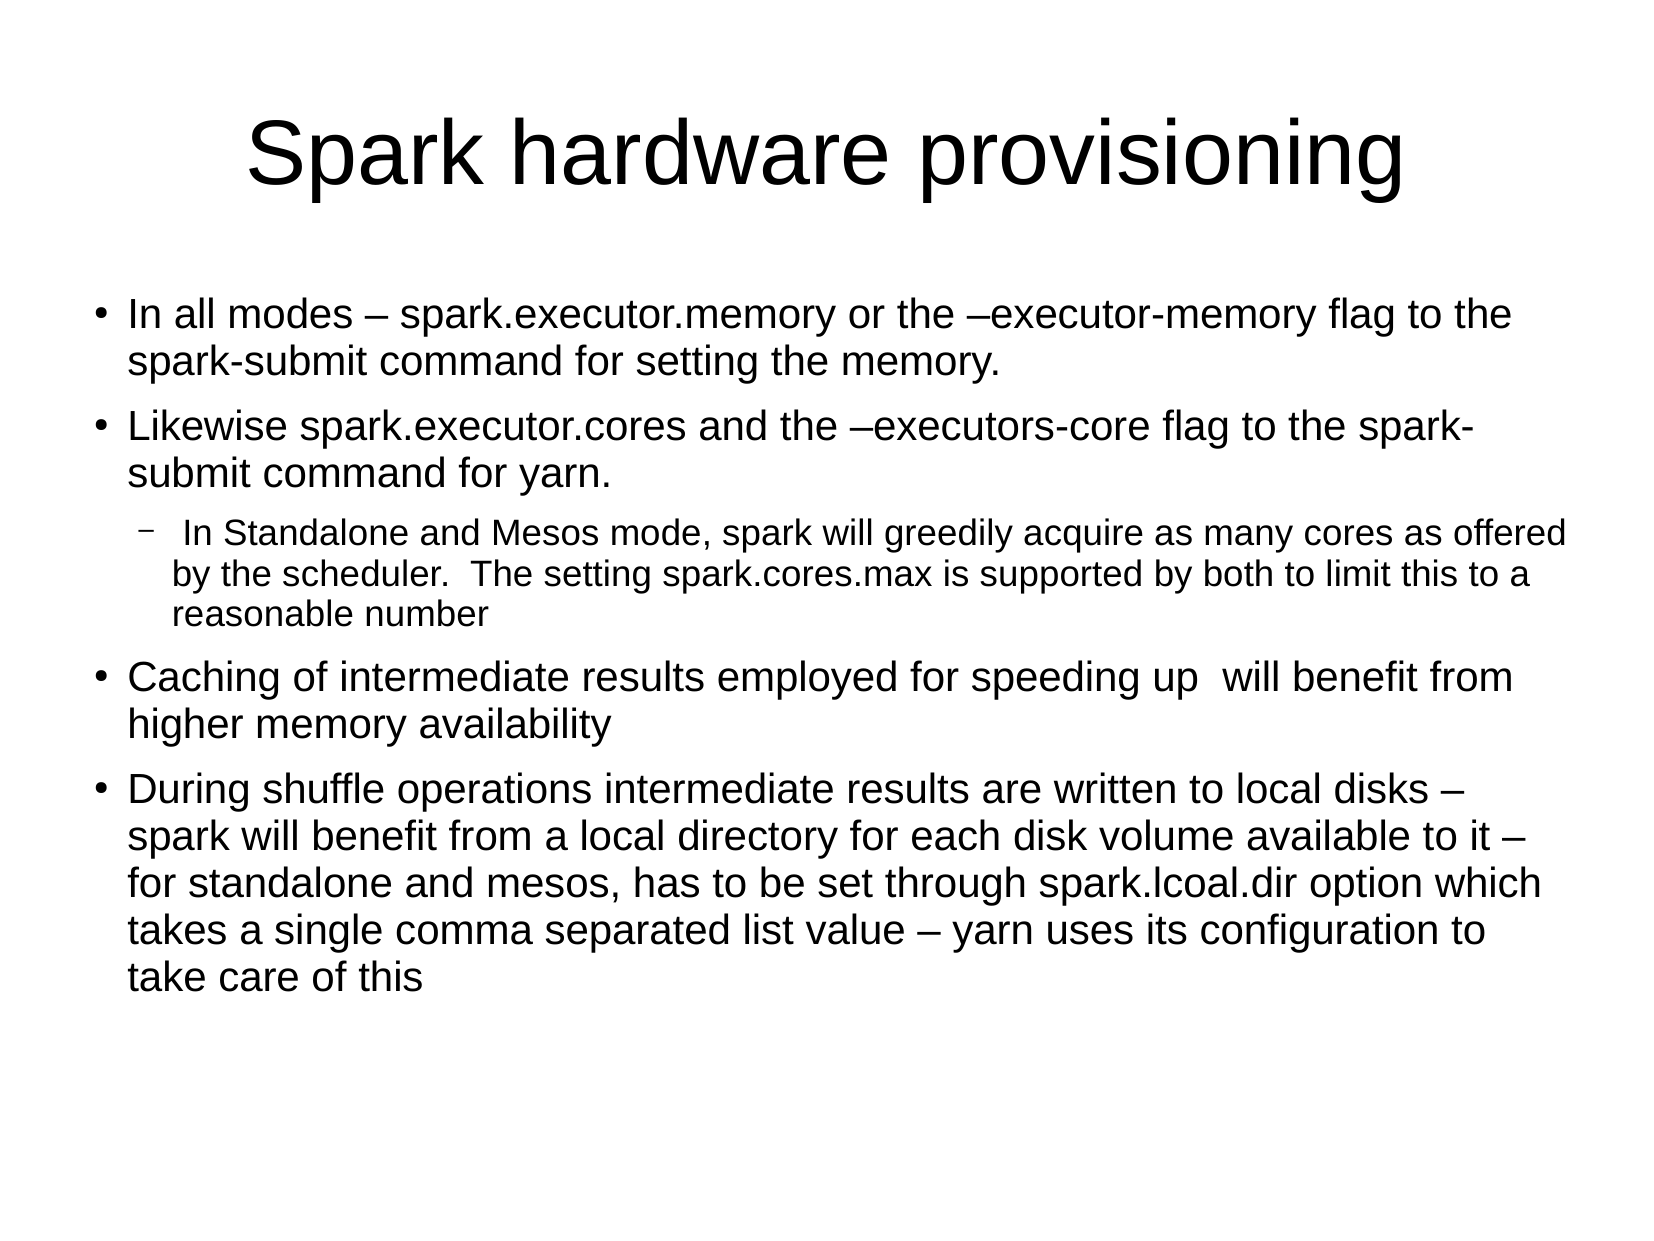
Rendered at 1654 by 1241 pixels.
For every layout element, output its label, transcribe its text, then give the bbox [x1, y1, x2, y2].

list In all modes – spark.executor.memory or the –executor-memory flag to the spark-submit command for setting the memory. Likewise spark.executor.cores and the –executors-core flag to the spark-submit command for yarn. In Standalone and Mesos mode, spark will greedily acquire as many cores as offered by the scheduler. The setting spark.cores.max is supported by both to limit this to a reasonable number Caching of intermediate results employed for speeding up will benefit from higher memory availability During shuffle operations intermediate results are written to local disks – spark will benefit from a local directory for each disk volume available to it – for standalone and mesos, has to be set through spark.lcoal.dir option which takes a single comma separated list value – yarn uses its configuration to take care of this [82, 290, 1571, 1010]
title Spark hardware provisioning [82, 49, 1571, 257]
